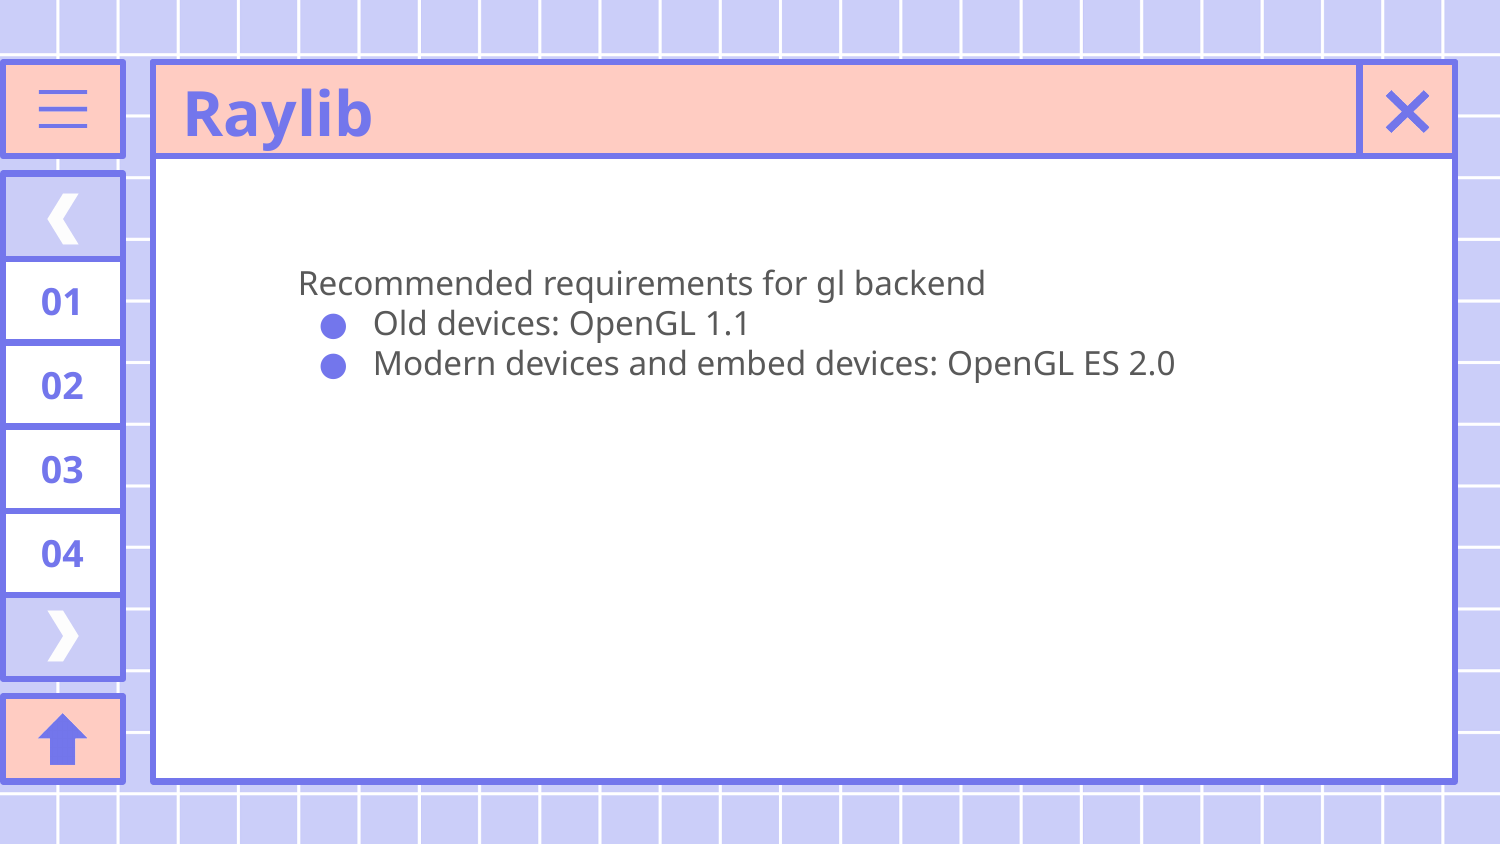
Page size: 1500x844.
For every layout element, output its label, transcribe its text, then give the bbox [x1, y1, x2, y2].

subtitle Recommended requirements for gl backend Old devices: OpenGL 1.1 Modern devices and embed devices: OpenGL ES 2.0 [297, 117, 1308, 607]
title Raylib [182, 64, 1318, 159]
text_box 04 [20, 533, 104, 572]
text_box 01 [20, 281, 104, 319]
text_box 02 [20, 365, 104, 403]
picture [38, 193, 88, 245]
picture [0, 0, 1500, 844]
picture [38, 90, 88, 128]
text_box 03 [20, 449, 104, 487]
picture [37, 713, 87, 765]
picture [38, 610, 88, 662]
